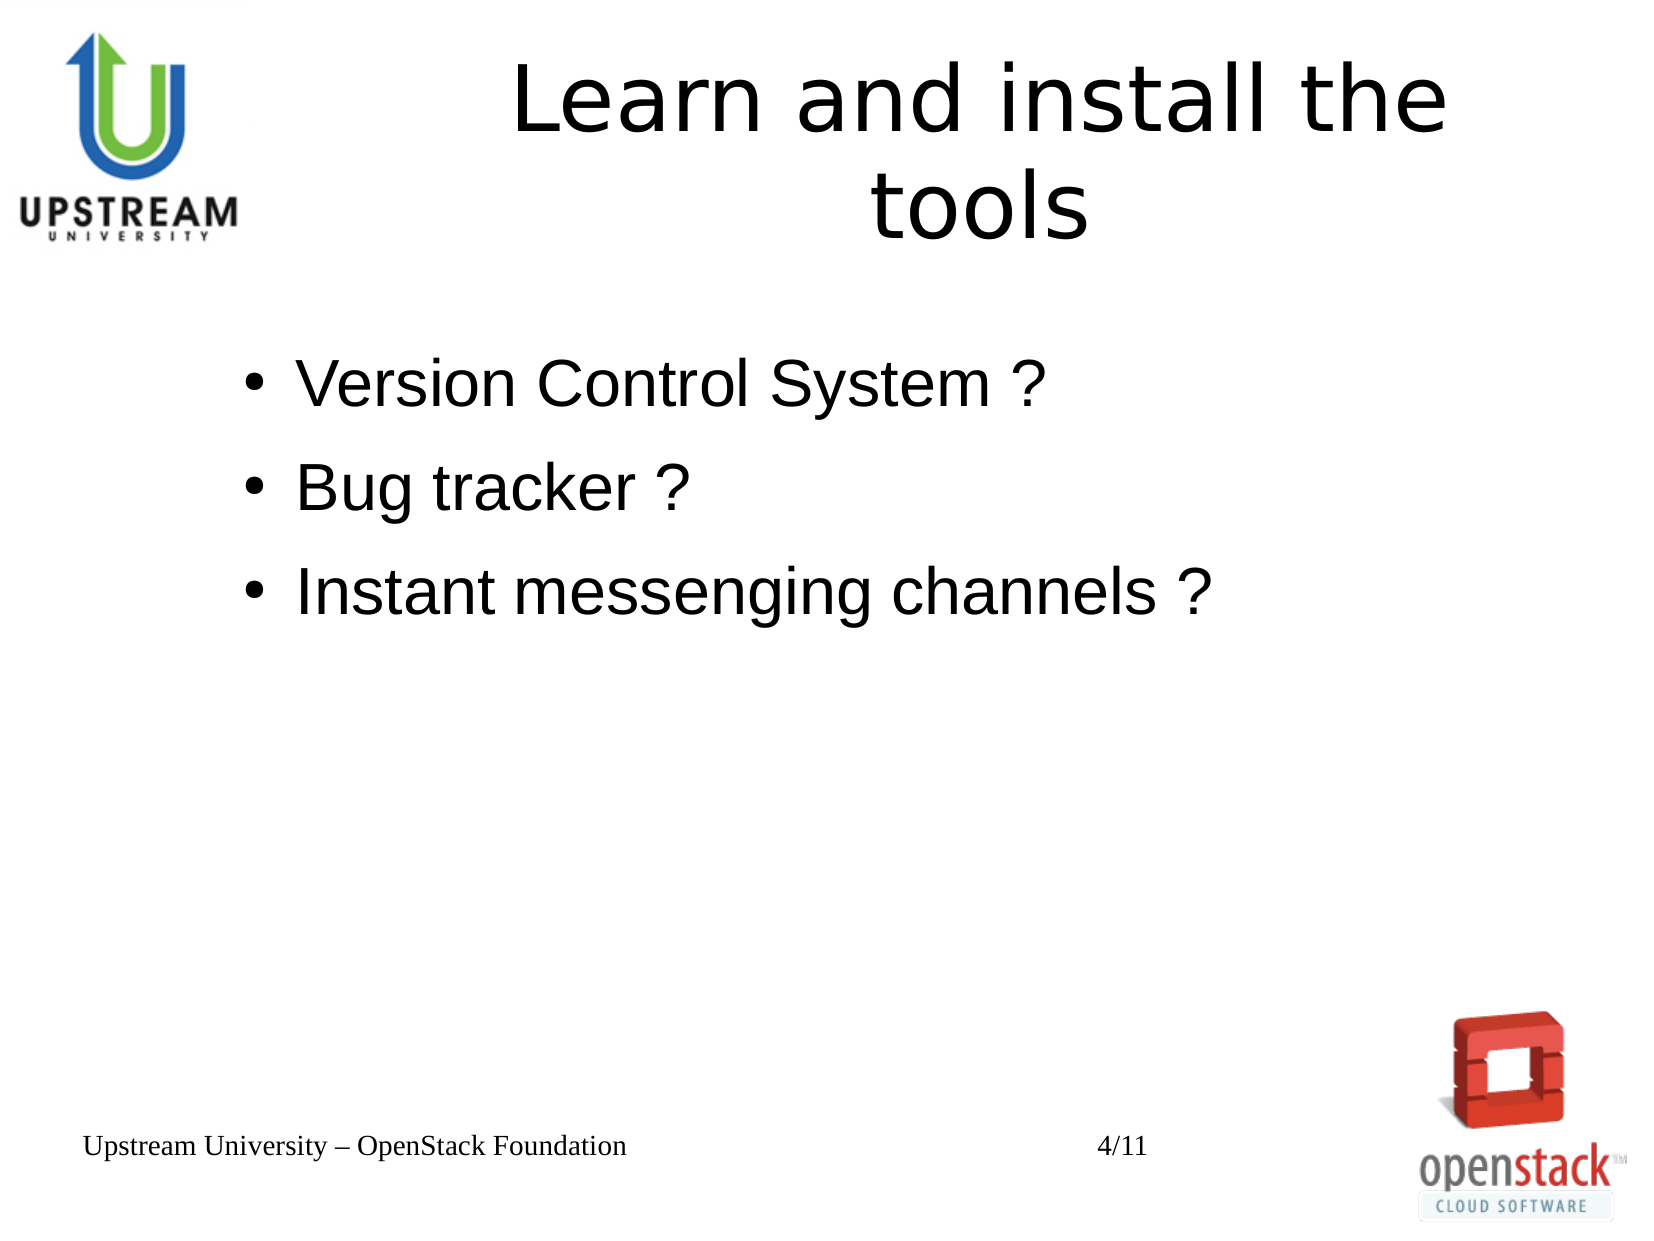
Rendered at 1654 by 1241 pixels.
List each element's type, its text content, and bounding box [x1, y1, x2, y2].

picture [0, 0, 252, 269]
list Version Control System ? Bug tracker ? Instant messenging channels ? [225, 345, 1471, 1066]
title Learn and install the tools [390, 45, 1571, 261]
picture [1385, 983, 1654, 1241]
